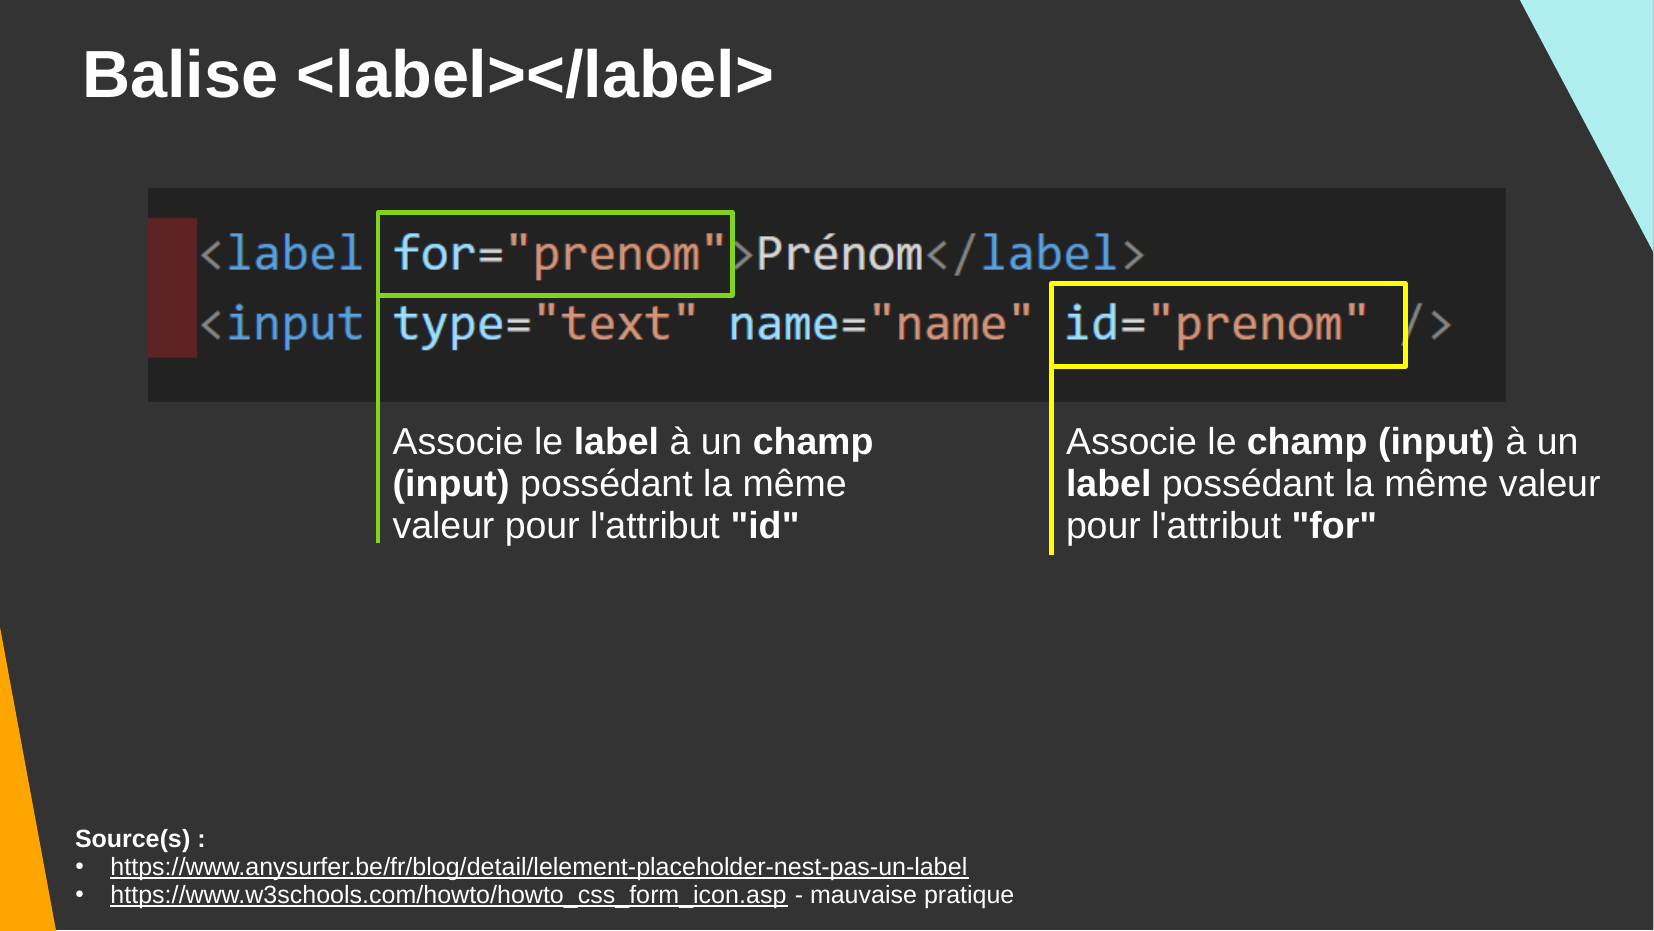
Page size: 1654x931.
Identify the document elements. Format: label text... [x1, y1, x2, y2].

text_box Associe le champ (input) à un label possédant la même valeur pour l'attribut "for" [1051, 413, 1619, 591]
text_box [0, 627, 57, 931]
text_box Source(s) : https://www.anysurfer.be/fr/blog/detail/lelement-placeholder-nest-pas-un-label https://www.w3schools.com/howto/howto_css_form_icon.asp - mauvaise pratique [60, 817, 1546, 922]
text_box [1519, 0, 1654, 254]
picture [1054, 286, 1403, 364]
title Balise <label></label> [82, 37, 1571, 114]
picture [380, 215, 730, 293]
picture [148, 188, 1506, 402]
text_box Associe le label à un champ (input) possédant la même valeur pour l'attribut "id" [377, 413, 945, 555]
